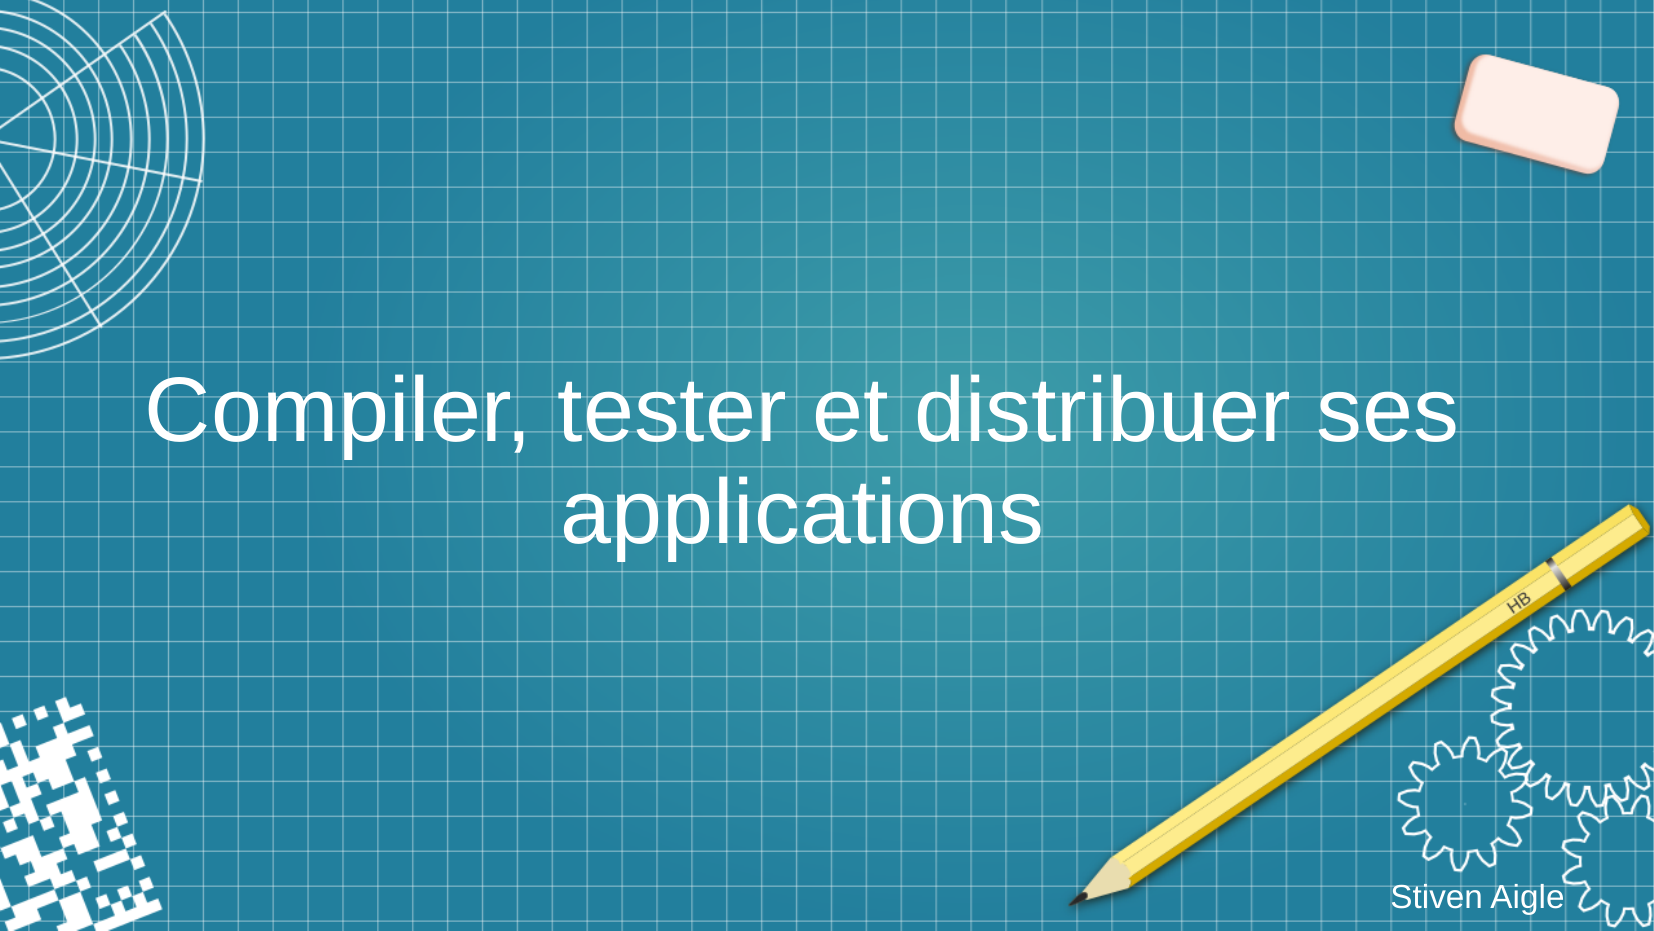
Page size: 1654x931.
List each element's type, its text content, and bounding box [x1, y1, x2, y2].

picture [0, 0, 1654, 931]
title Compiler, tester et distribuer ses applications [59, 354, 1548, 457]
subtitle Stiven Aigle [53, 457, 1565, 916]
